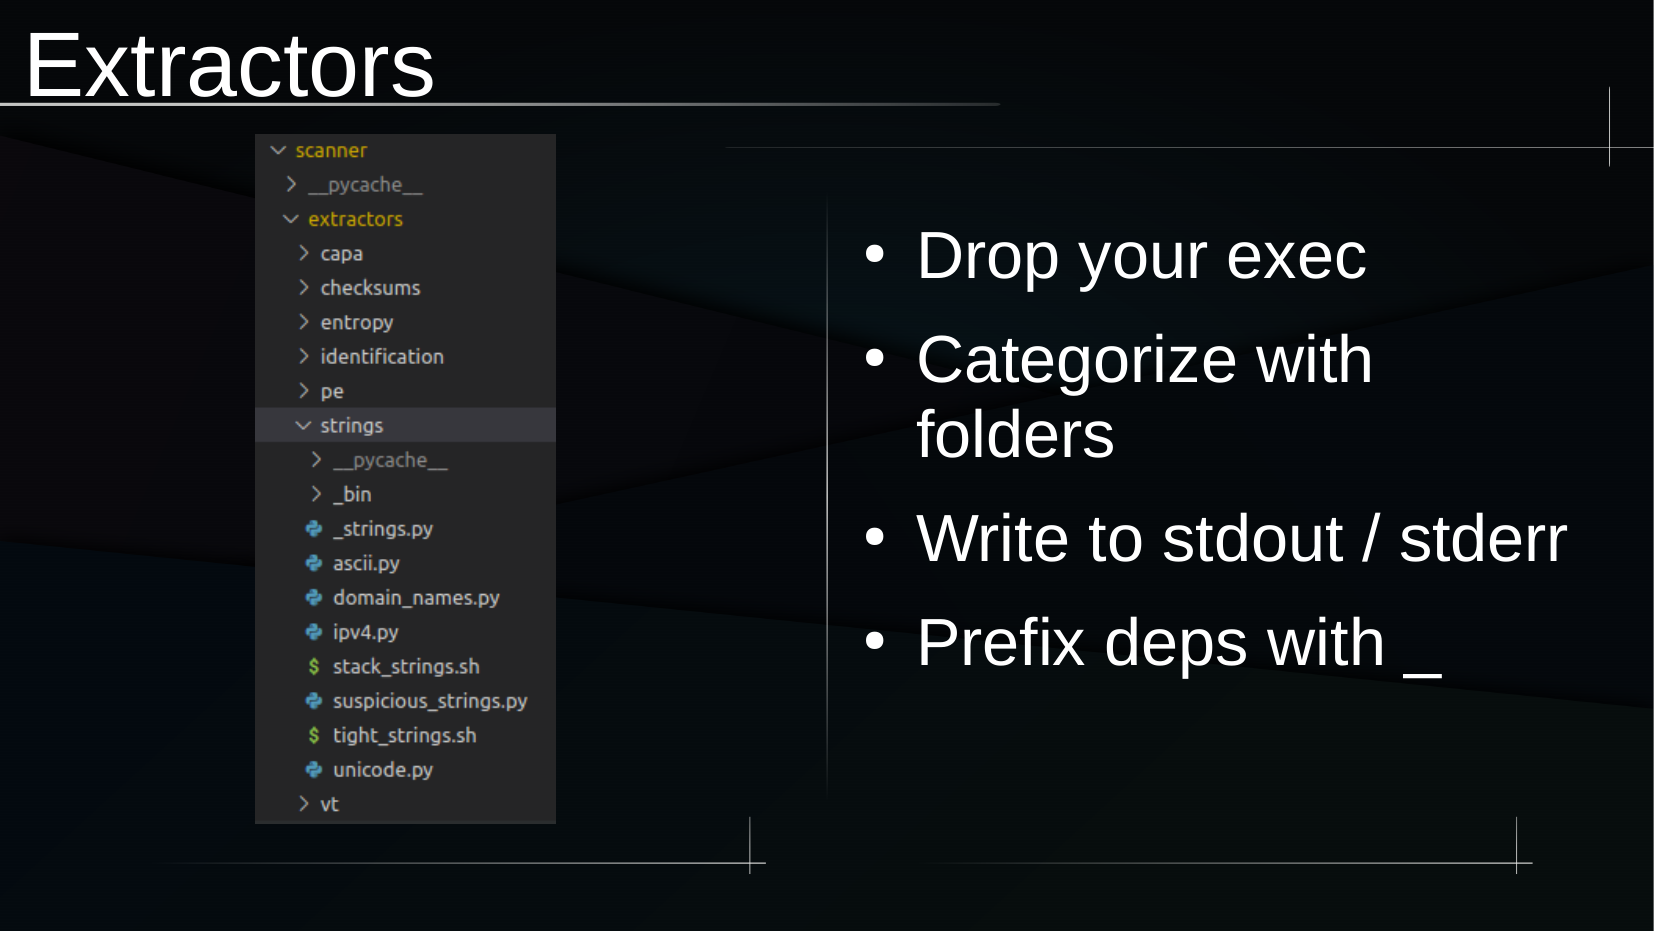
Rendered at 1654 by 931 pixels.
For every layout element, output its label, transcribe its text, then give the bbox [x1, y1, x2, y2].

list Drop your exec Categorize with folders Write to stdout / stderr Prefix deps with _ [845, 217, 1572, 758]
picture [0, 0, 1654, 931]
title Extractors [23, 11, 1589, 119]
